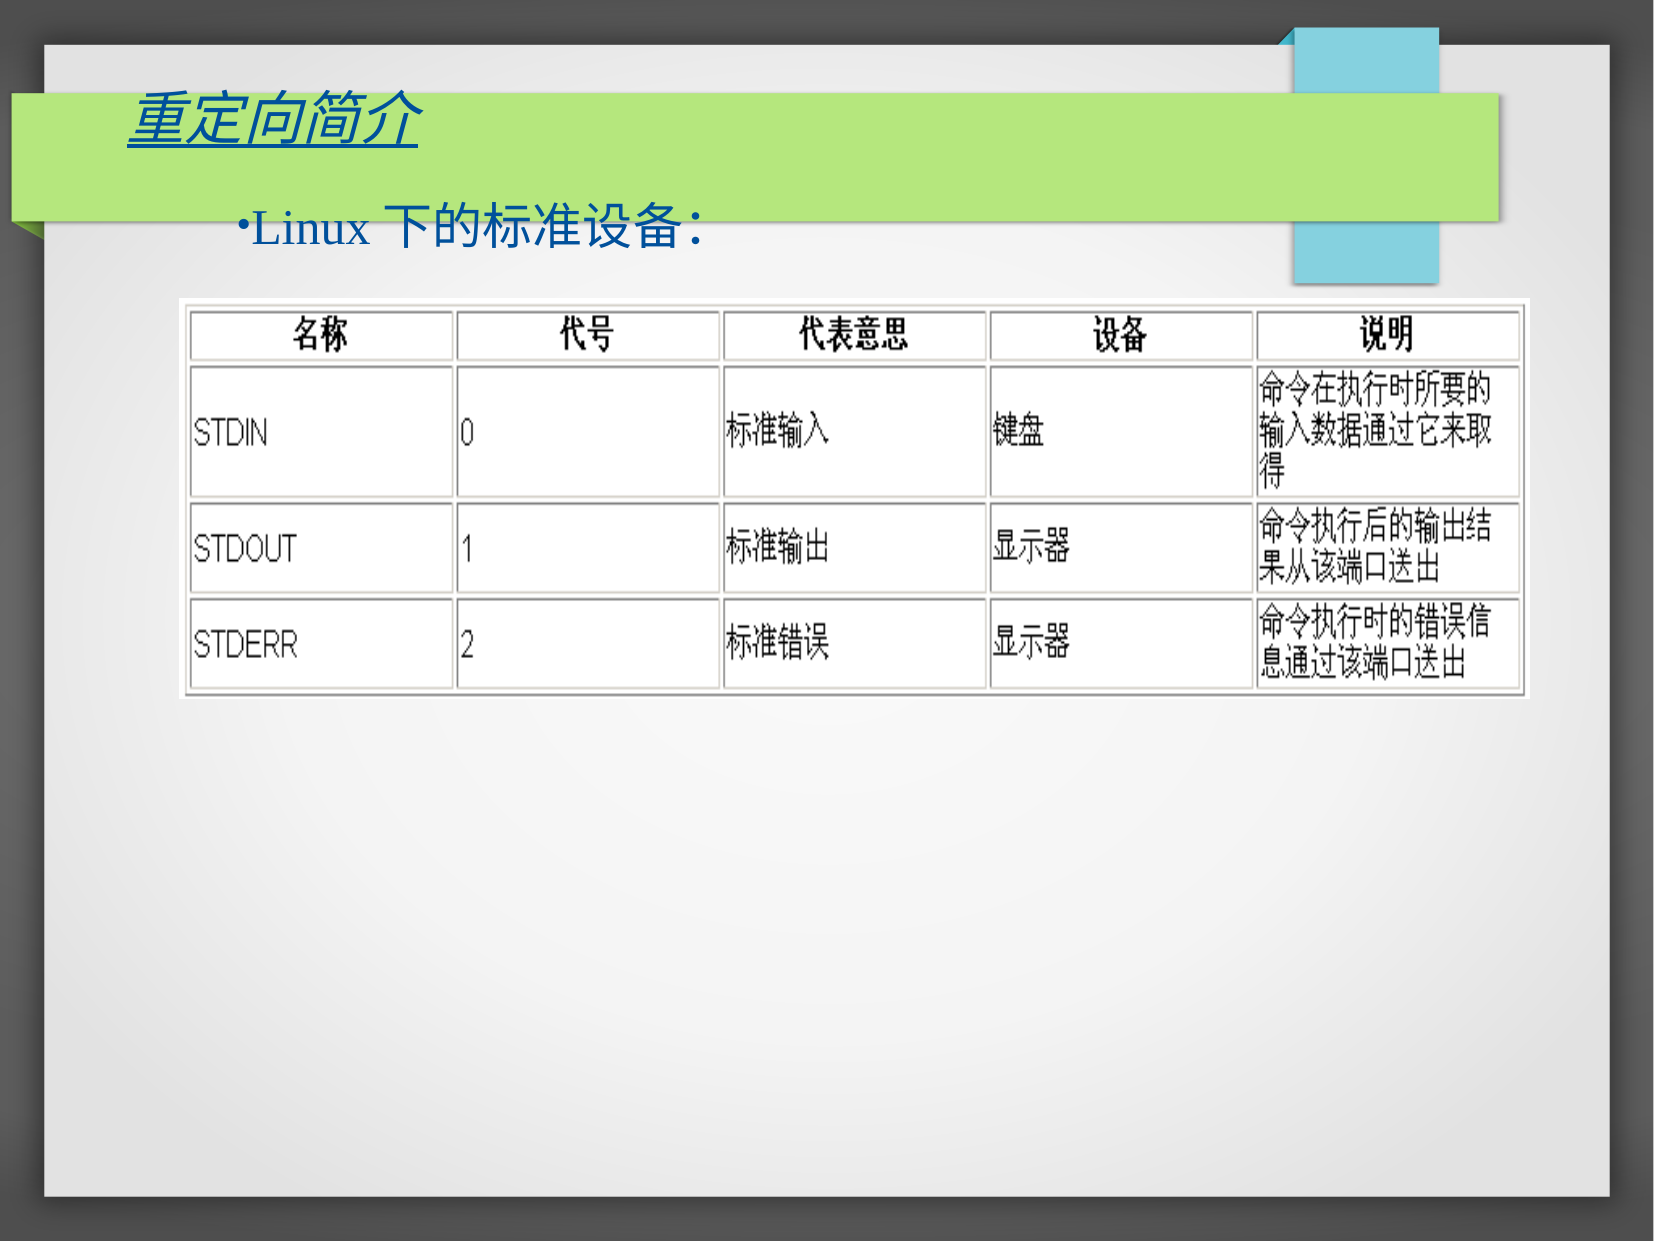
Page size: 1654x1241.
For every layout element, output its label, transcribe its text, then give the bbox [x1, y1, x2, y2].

chart [179, 298, 1530, 699]
text_box 重定向简介 Linux下的标准设备： [71, 73, 1595, 366]
picture [0, 0, 1654, 1241]
